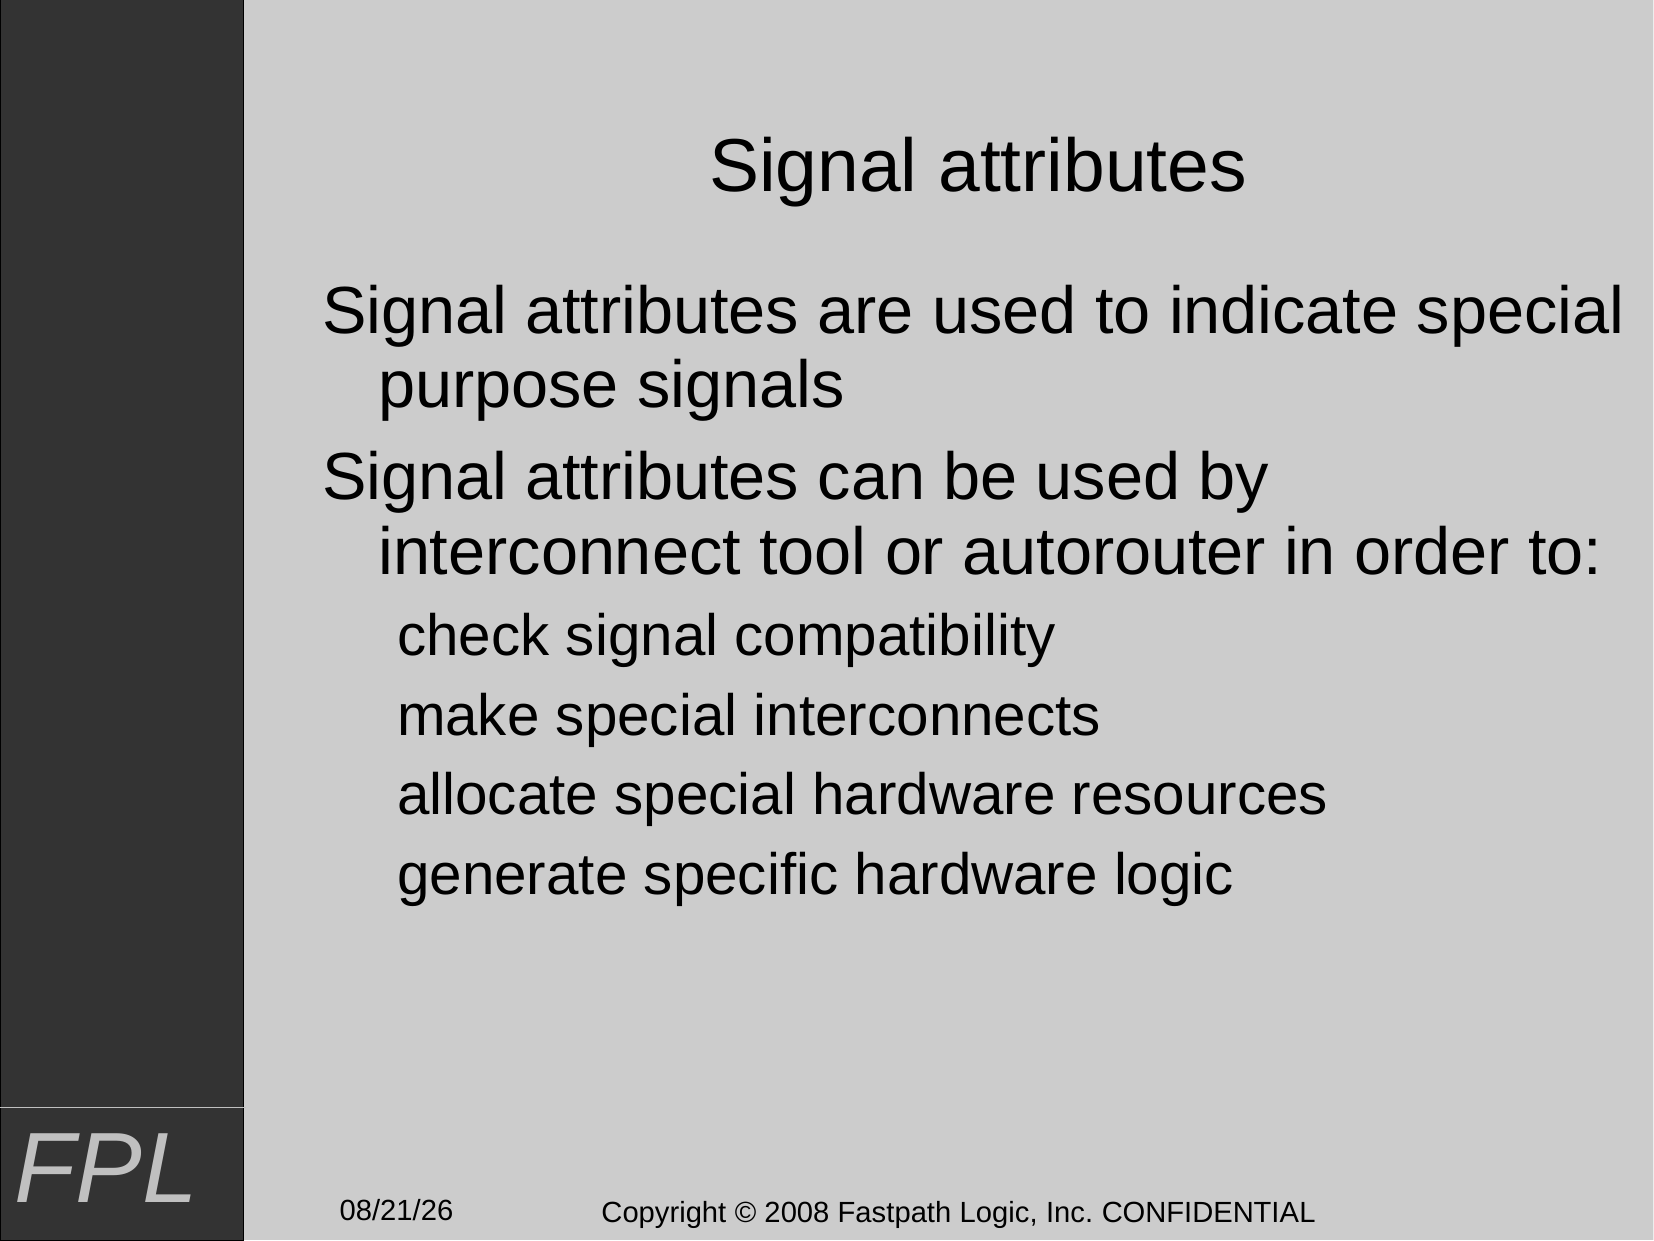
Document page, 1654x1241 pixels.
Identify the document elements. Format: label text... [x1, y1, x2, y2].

title Signal attributes [427, 57, 1530, 272]
list Signal attributes are used to indicate special purpose signals Signal attributes can be used by interconnect tool or autorouter in order to: check signal compatibility make special interconnects allocate special hardware resources generate specific hardware logic [322, 272, 1635, 1179]
